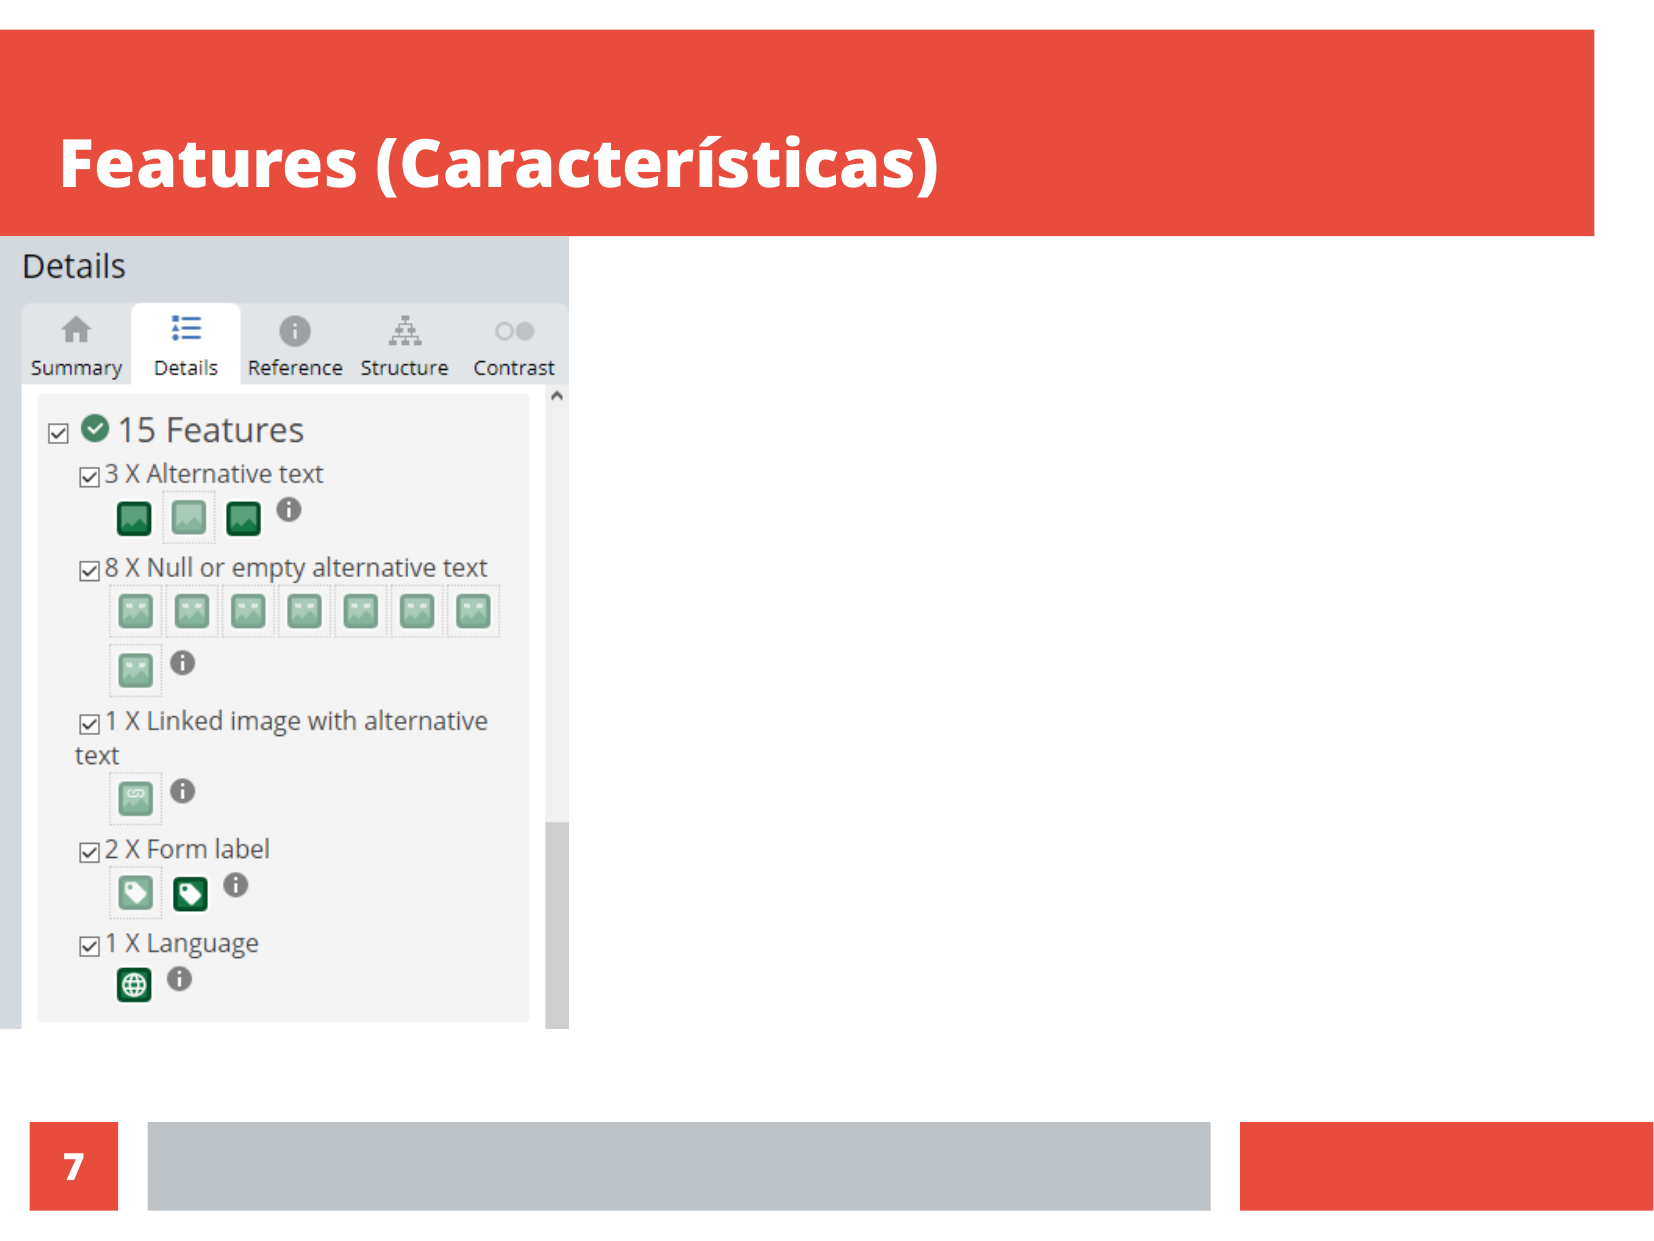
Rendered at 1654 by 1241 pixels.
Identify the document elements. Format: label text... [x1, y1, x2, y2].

picture [0, 236, 569, 1029]
title Features (Características) [59, 59, 1595, 207]
